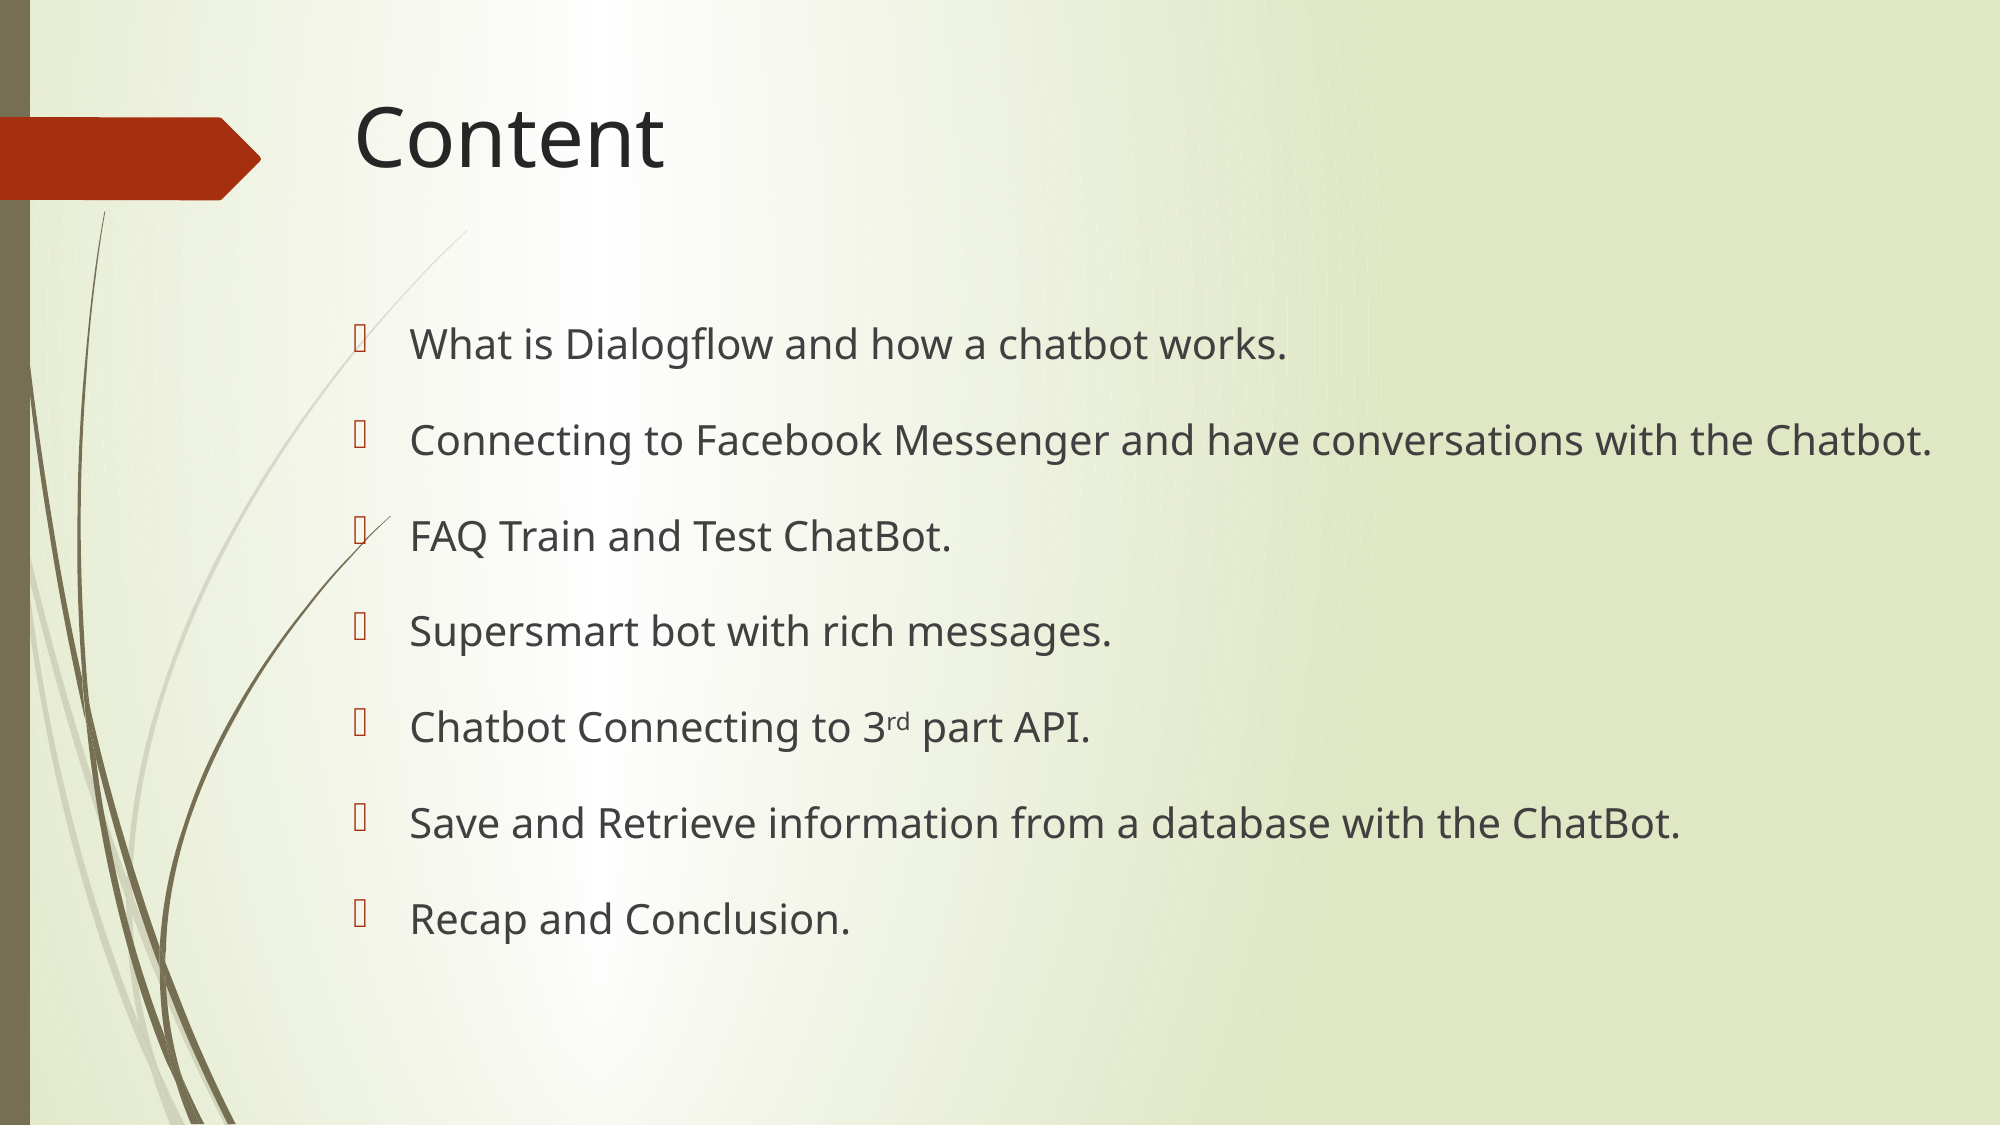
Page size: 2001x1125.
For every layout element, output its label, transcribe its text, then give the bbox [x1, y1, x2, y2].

title Content [338, 77, 1800, 203]
list What is Dialogflow and how a chatbot works. Connecting to Facebook Messenger and have conversations with the Chatbot. FAQ Train and Test ChatBot. Supersmart bot with rich messages. Chatbot Connecting to 3rd part API. Save and Retrieve information from a database with the ChatBot. Recap and Conclusion. [338, 285, 1972, 1107]
